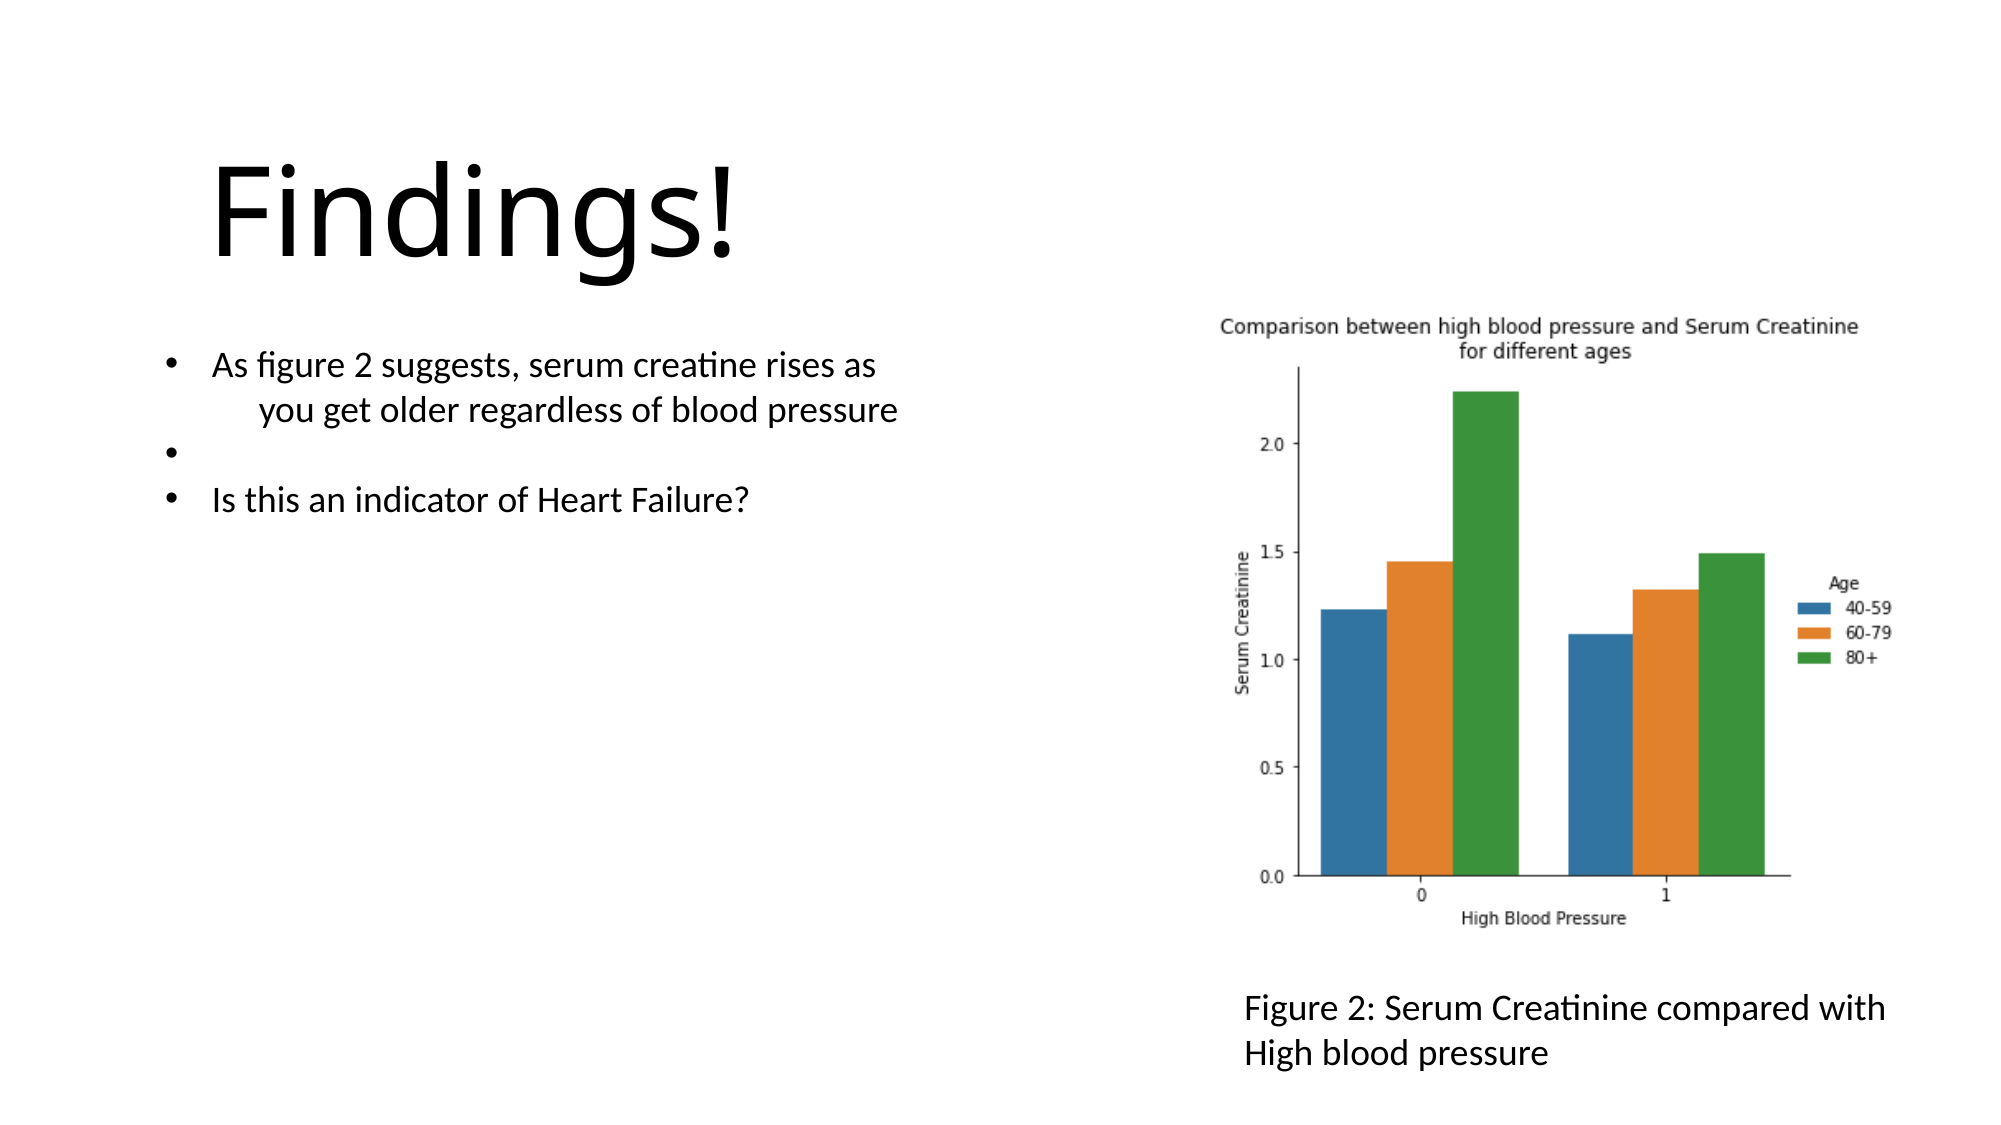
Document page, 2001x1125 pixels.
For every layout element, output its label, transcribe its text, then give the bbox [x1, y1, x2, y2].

picture [1209, 306, 1907, 938]
title Findings! [179, 47, 767, 292]
text_box As figure 2 suggests, serum creatine rises as you get older regardless of blood pressure Is this an indicator of Heart Failure? [150, 332, 945, 530]
text_box Figure 2: Serum Creatinine compared with High blood pressure [1229, 975, 1927, 1082]
